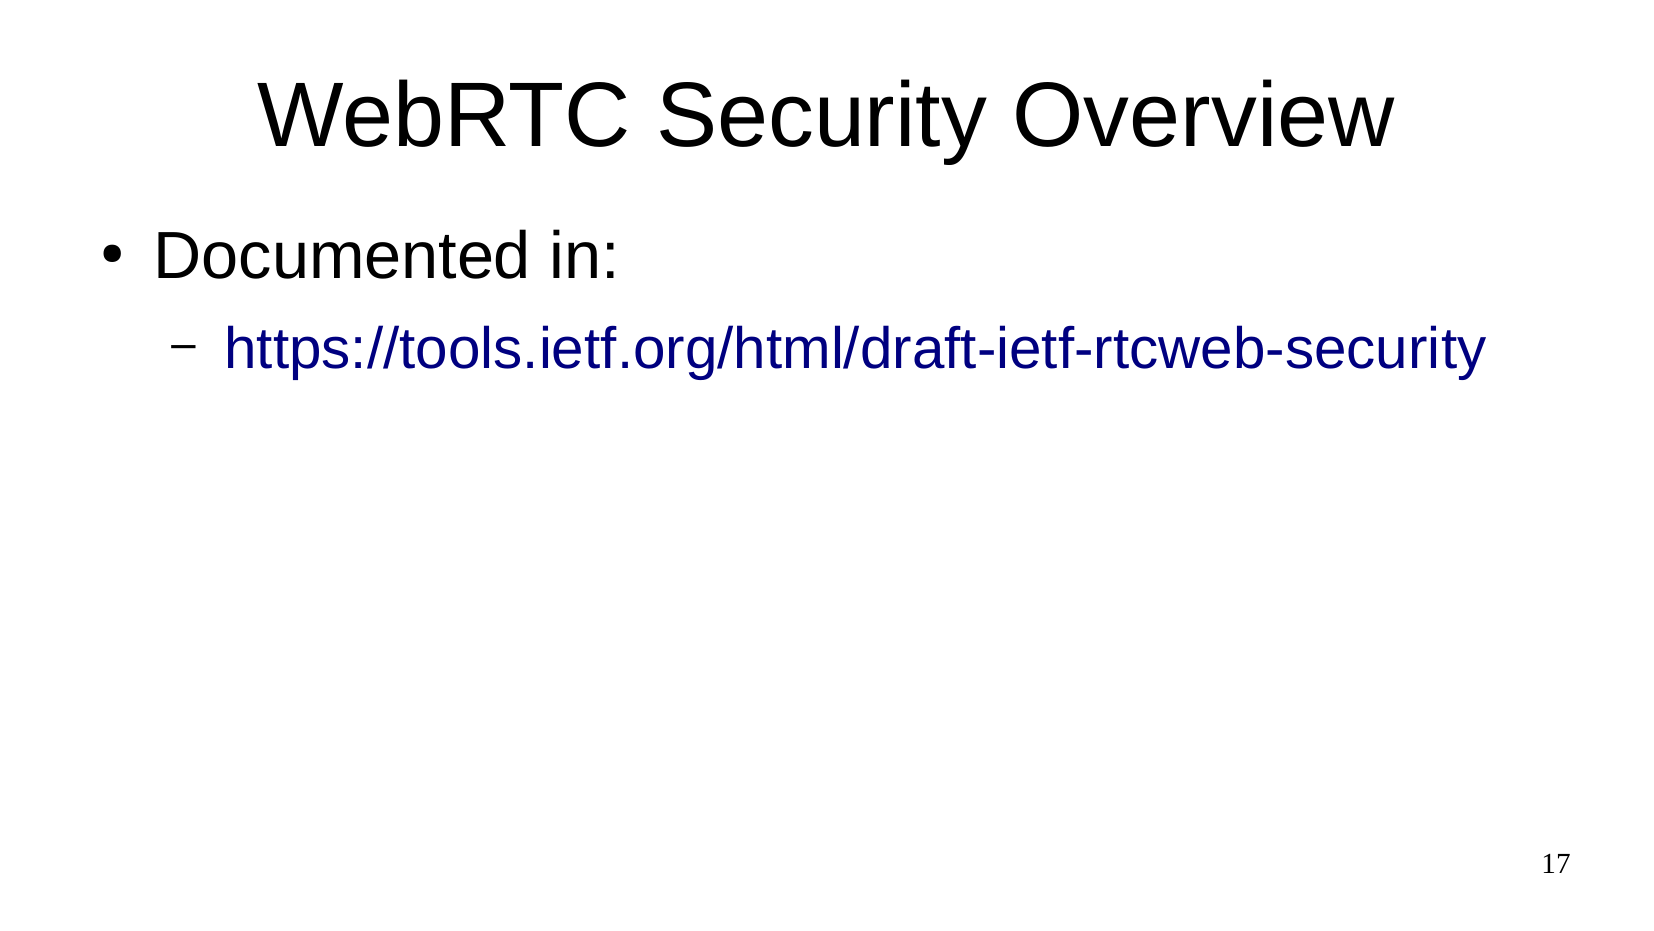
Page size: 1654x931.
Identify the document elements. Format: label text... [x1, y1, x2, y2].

list Documented in: https://tools.ietf.org/html/draft-ietf-rtcweb-security [82, 217, 1571, 758]
title WebRTC Security Overview [82, 37, 1571, 193]
